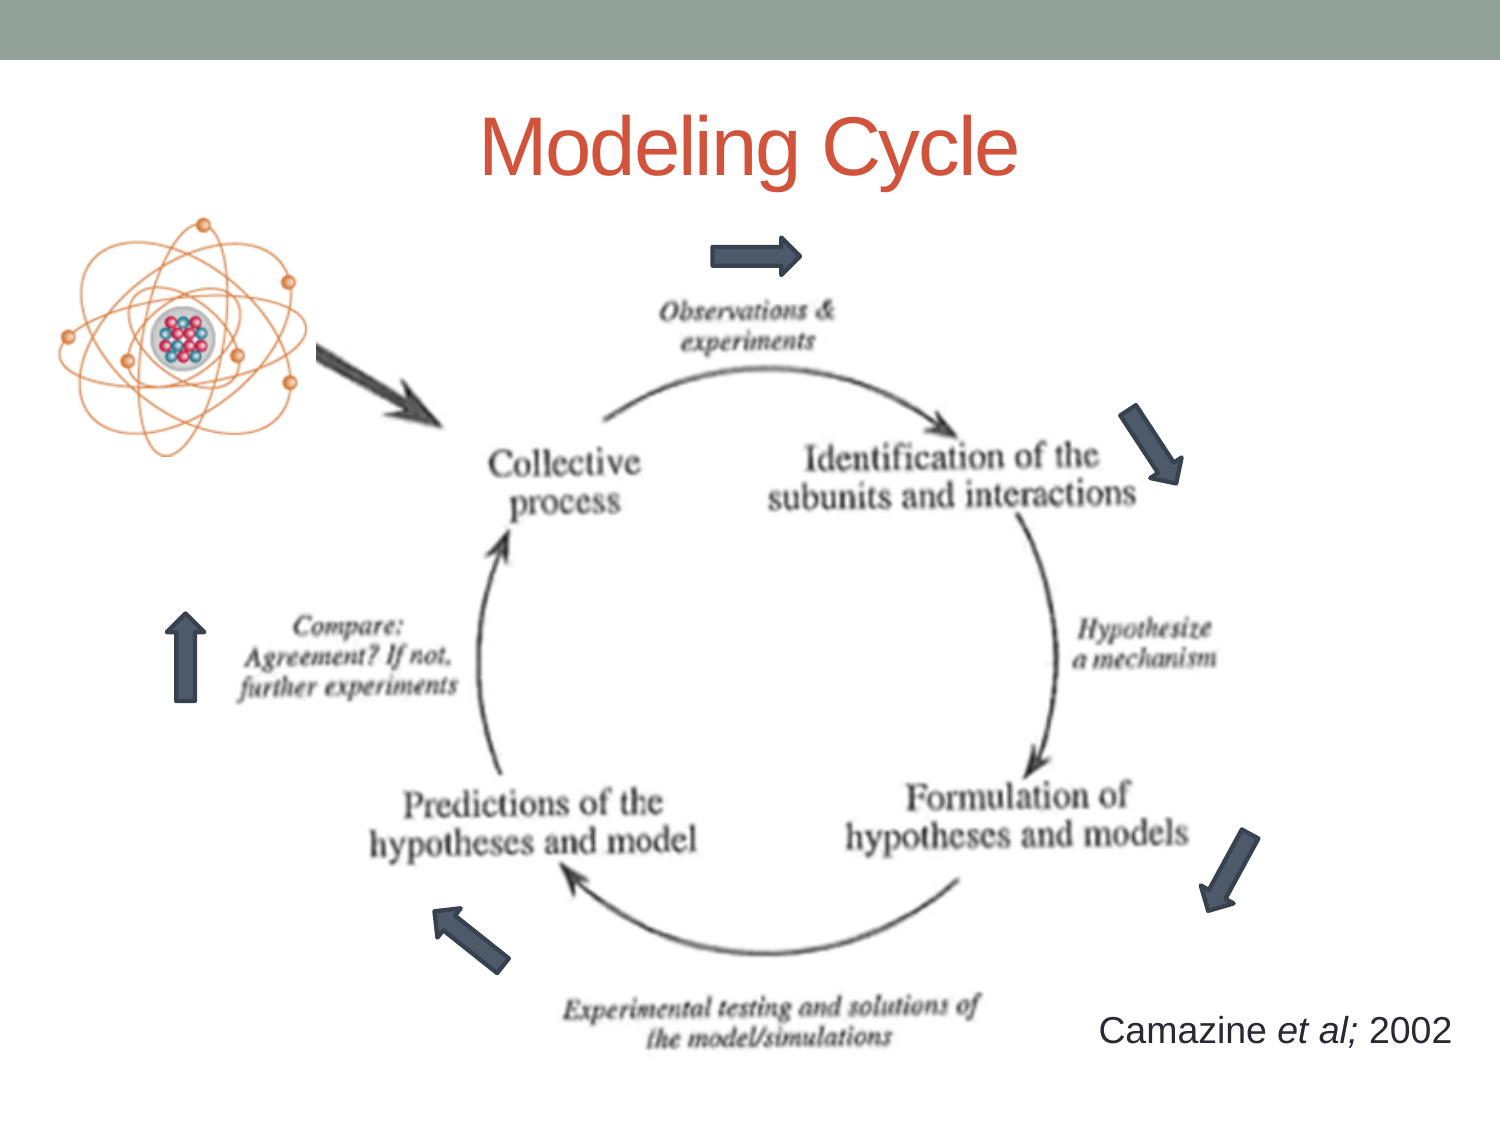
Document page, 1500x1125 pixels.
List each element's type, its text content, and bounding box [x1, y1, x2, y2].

text_box [1120, 405, 1182, 484]
text_box [434, 908, 509, 974]
picture [55, 196, 1320, 1125]
text_box [712, 237, 801, 276]
title Modeling Cycle [75, 60, 1425, 224]
text_box Camazine et al; 2002 [1083, 998, 1467, 1058]
text_box [1200, 829, 1259, 911]
text_box [166, 613, 205, 701]
